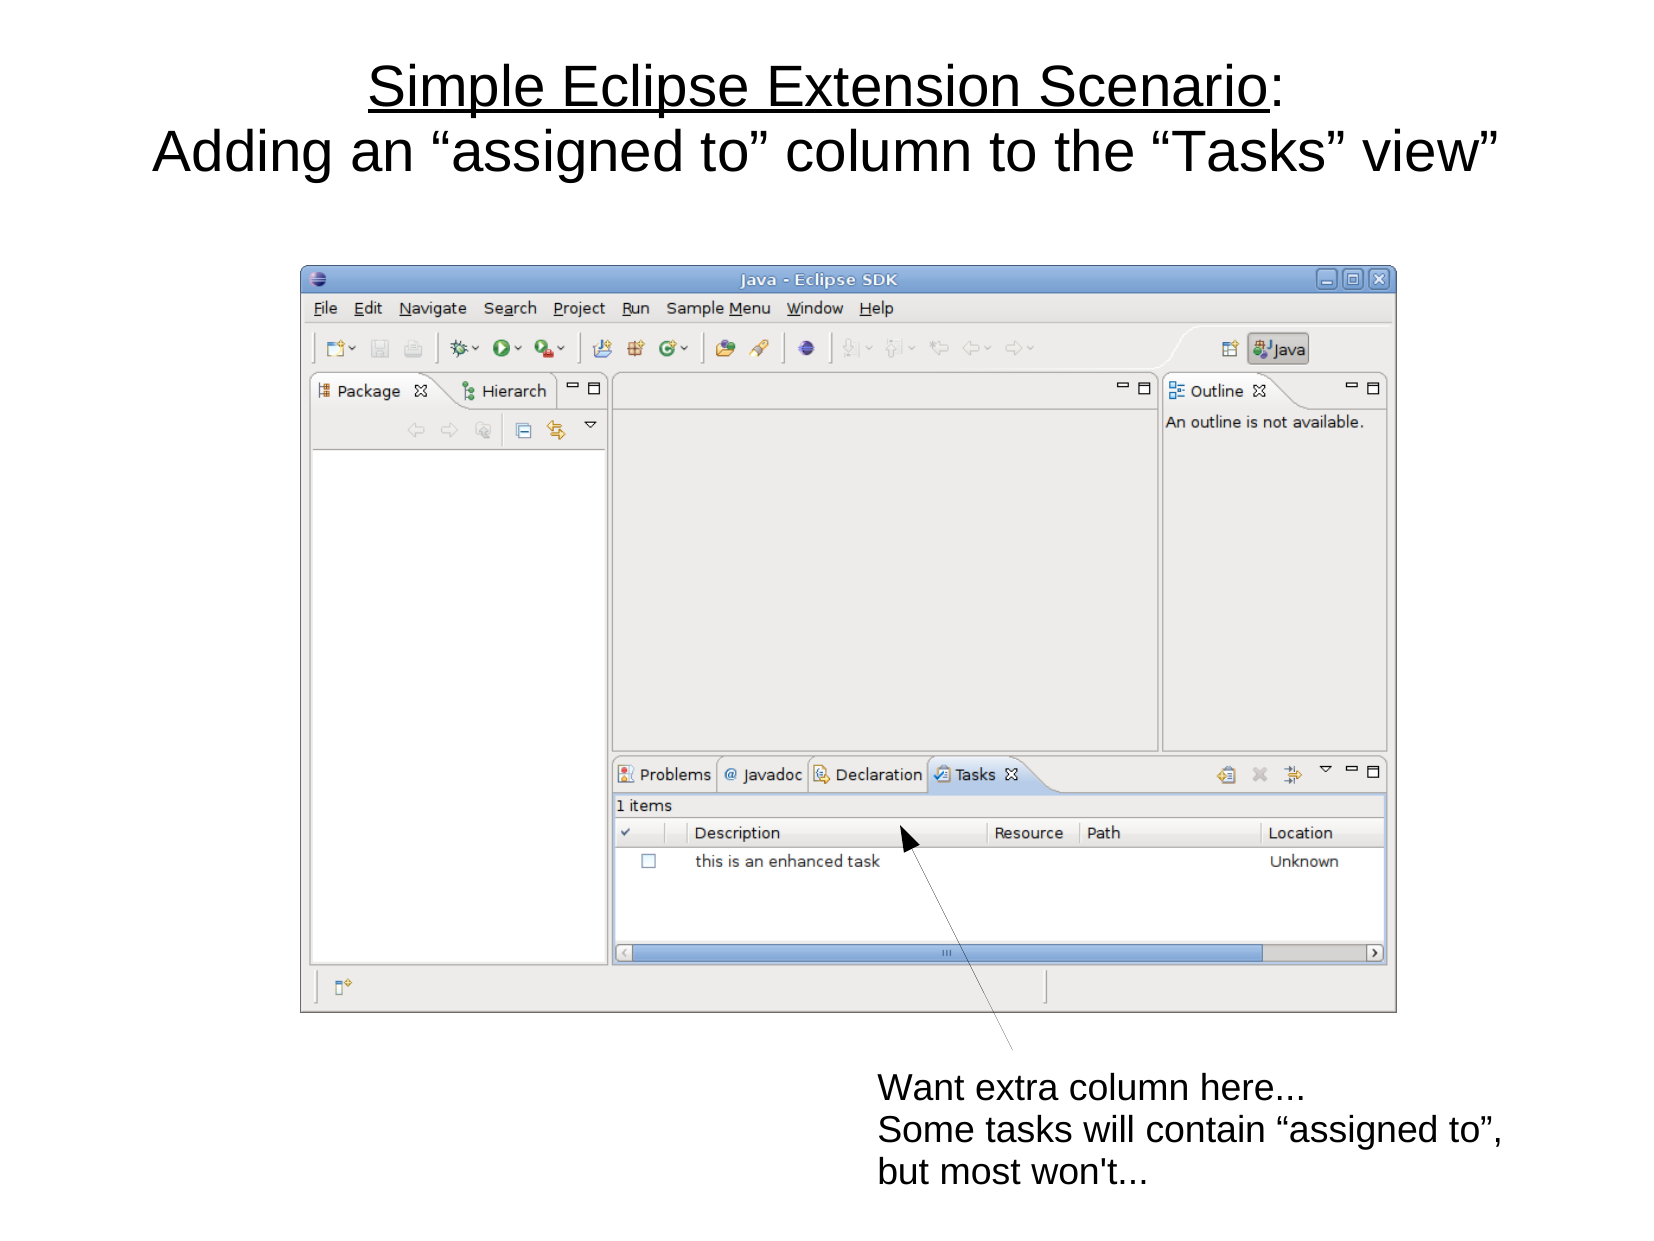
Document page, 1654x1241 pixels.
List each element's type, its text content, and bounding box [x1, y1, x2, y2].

title Simple Eclipse Extension Scenario: Adding an “assigned to” column to the “Tasks” view” [82, 53, 1571, 184]
picture [300, 265, 1397, 1013]
text_box Want extra column here... Some tasks will contain “assigned to”, but most won't... [862, 1059, 1538, 1201]
